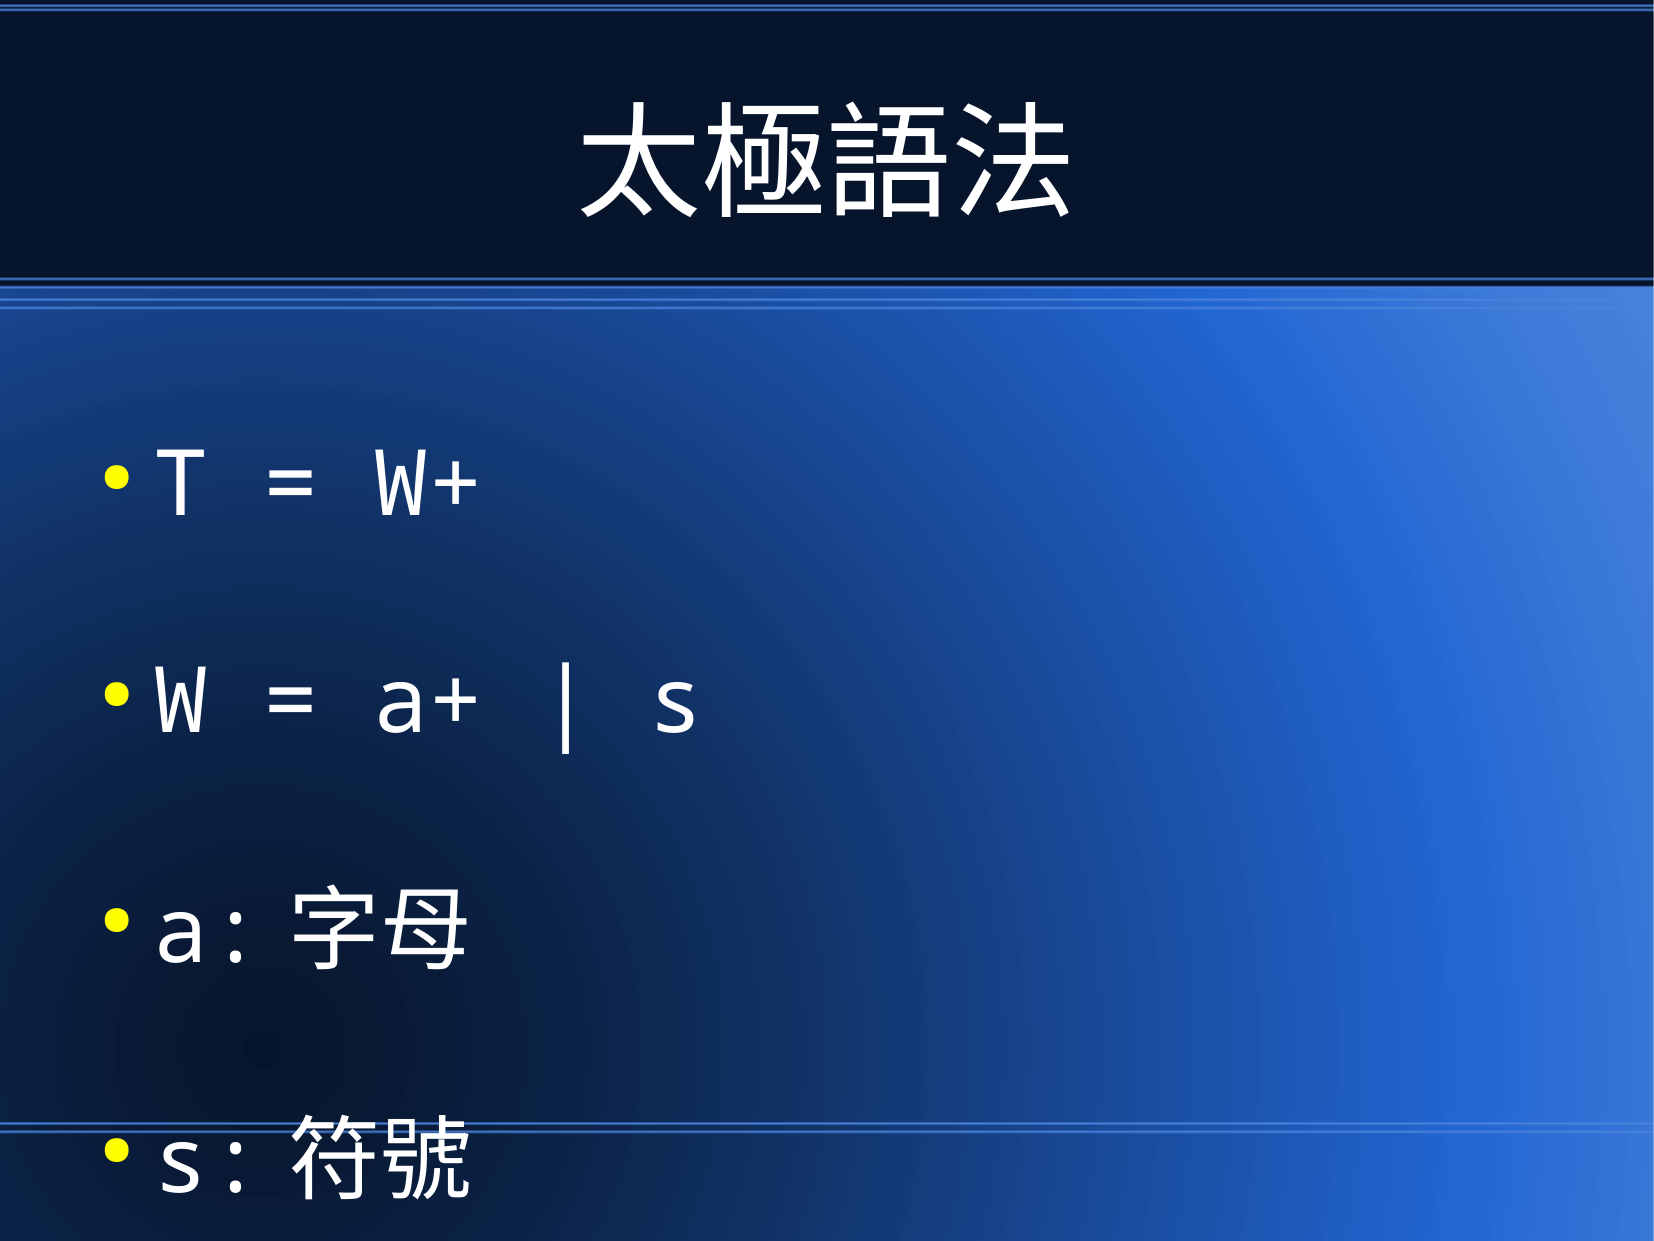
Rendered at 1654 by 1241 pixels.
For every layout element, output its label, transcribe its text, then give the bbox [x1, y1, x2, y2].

list T = W+ W = a+ | s a:字母 s:符號 [82, 355, 1571, 1241]
title 太極語法 [82, 49, 1571, 257]
picture [0, 0, 1654, 1241]
